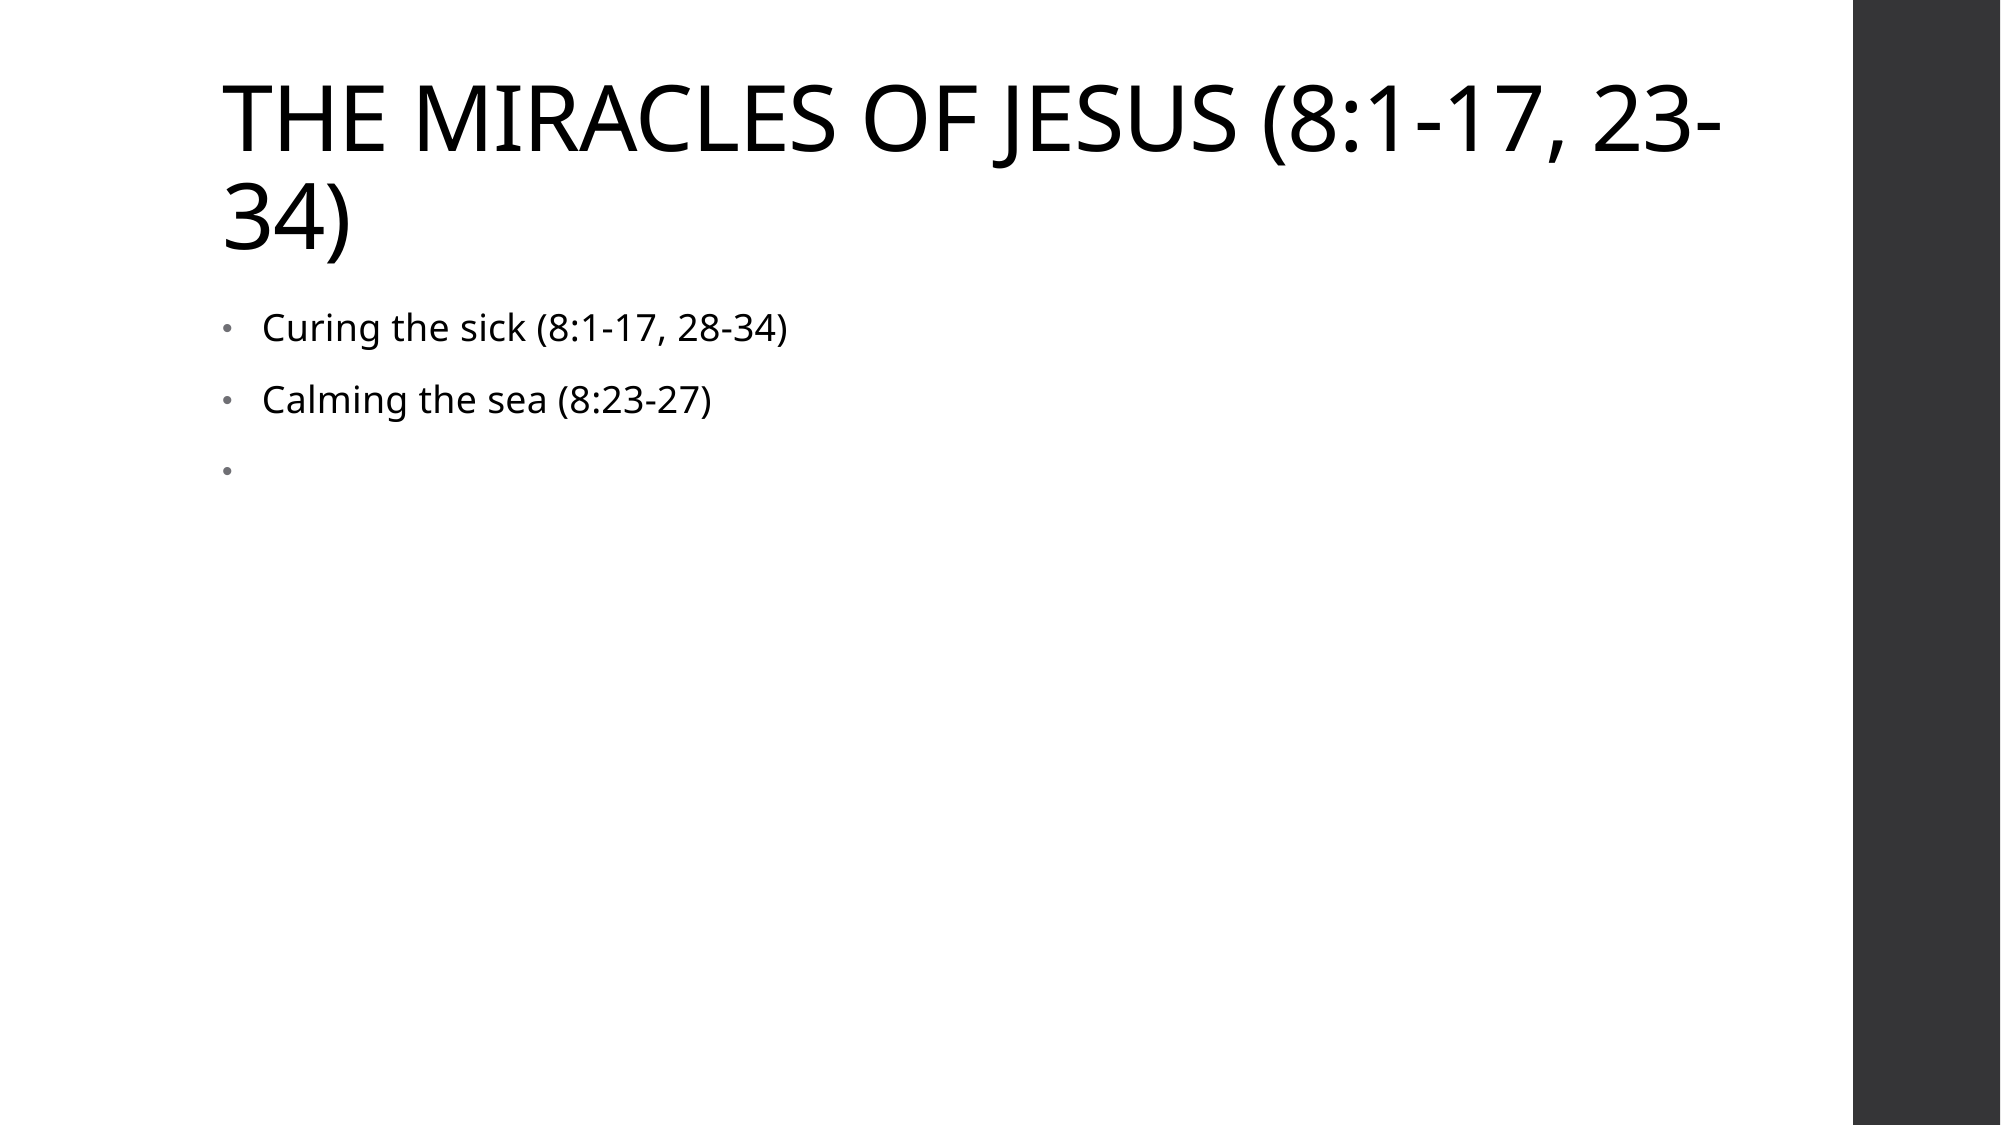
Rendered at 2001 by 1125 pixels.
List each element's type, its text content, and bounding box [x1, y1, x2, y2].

list Curing the sick (8:1-17, 28-34) Calming the sea (8:23-27) [206, 299, 1617, 1014]
title THE MIRACLES OF JESUS (8:1-17, 23-34) [206, 60, 1797, 278]
